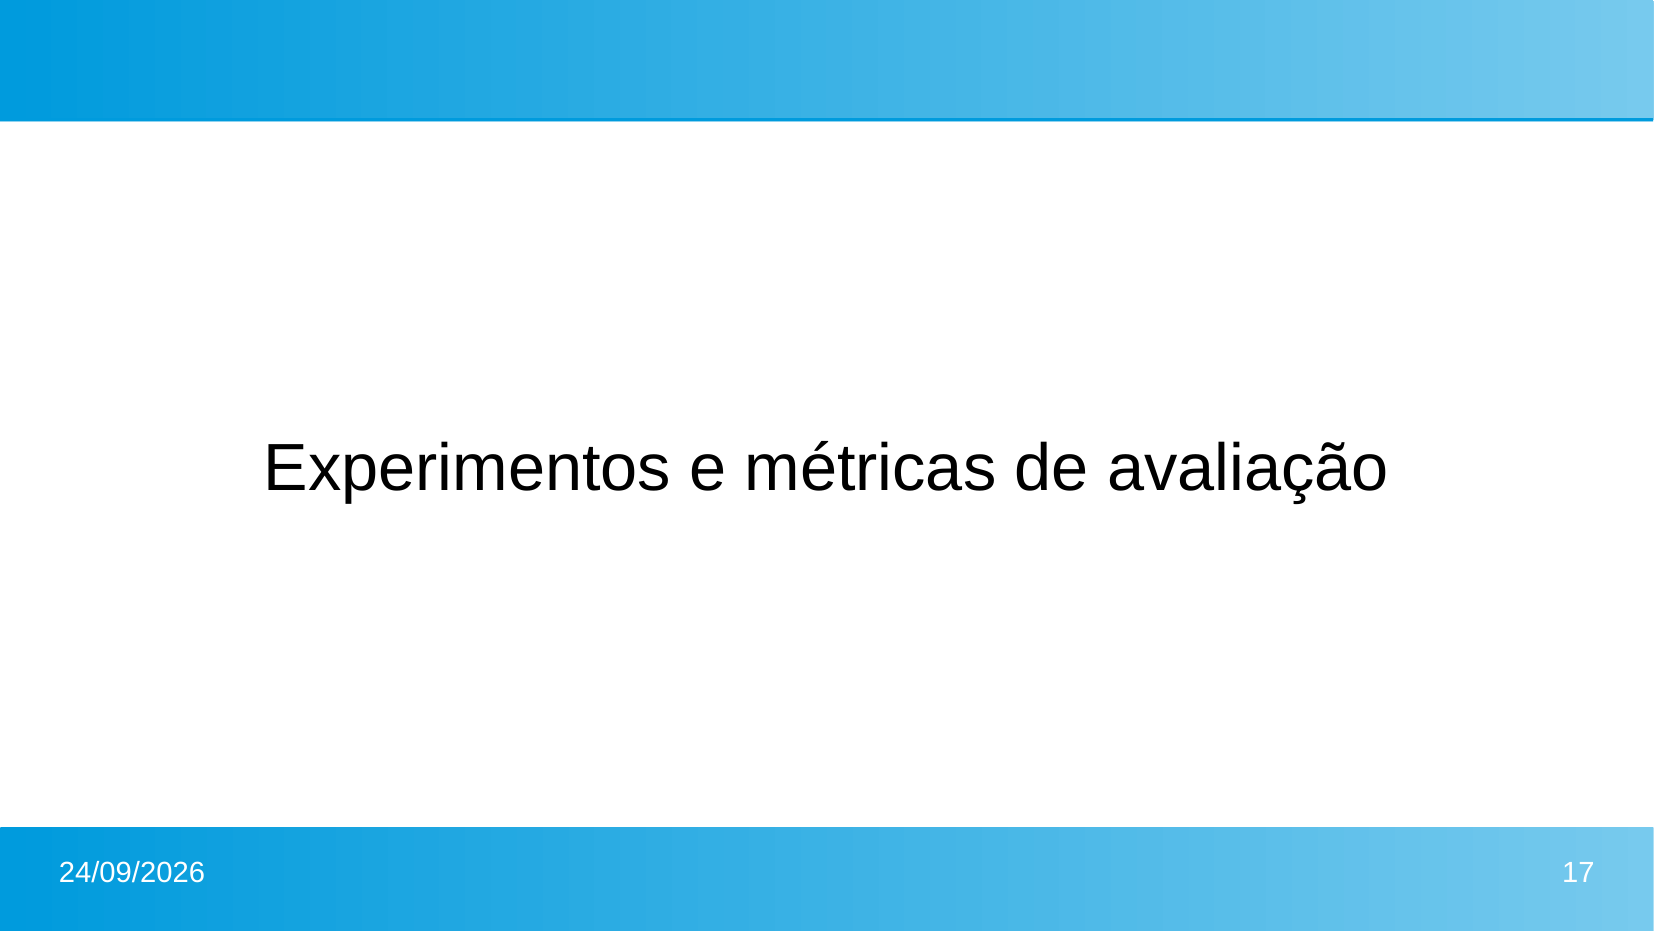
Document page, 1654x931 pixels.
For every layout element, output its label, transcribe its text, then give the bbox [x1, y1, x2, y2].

subtitle Experimentos e métricas de avaliação [59, 285, 1595, 650]
